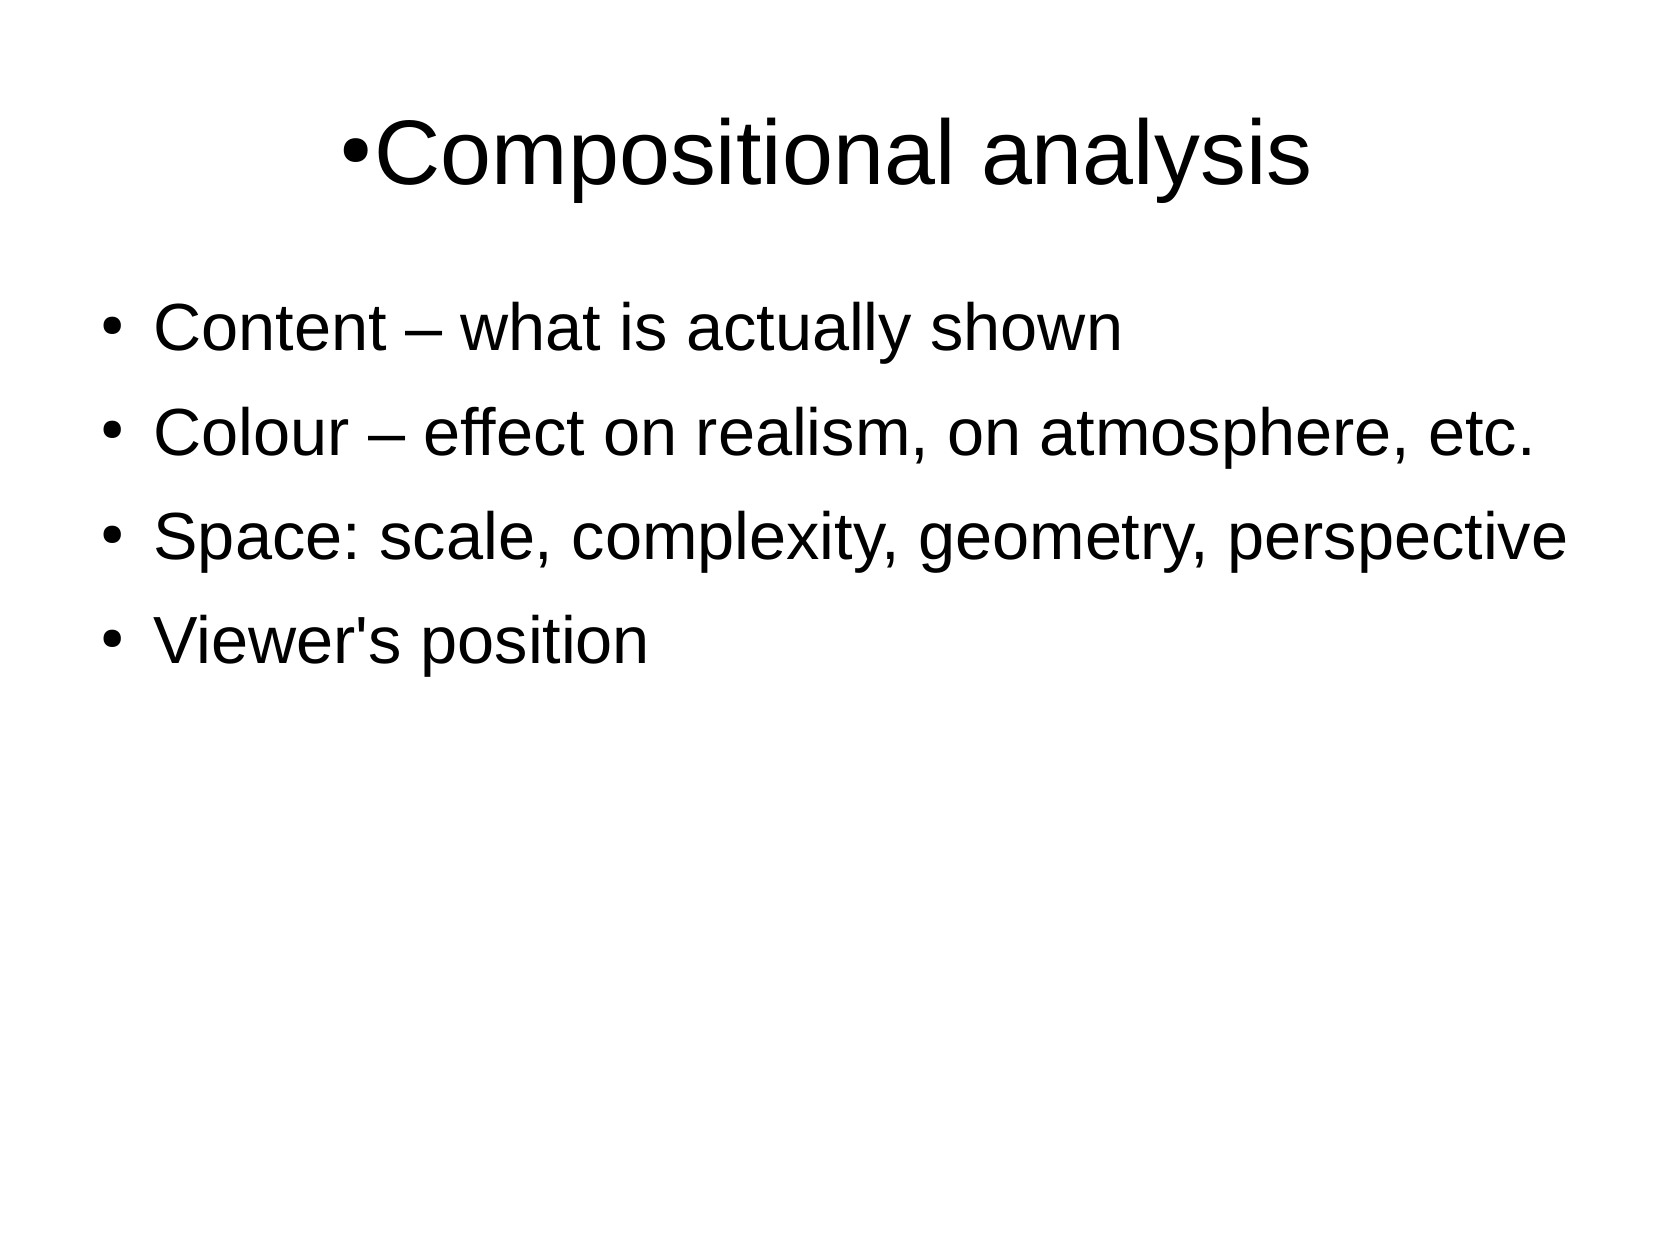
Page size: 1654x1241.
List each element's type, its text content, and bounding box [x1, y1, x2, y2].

list Content – what is actually shown Colour – effect on realism, on atmosphere, etc. Space: scale, complexity, geometry, perspective Viewer's position [82, 290, 1571, 1010]
title Compositional analysis [82, 49, 1571, 257]
